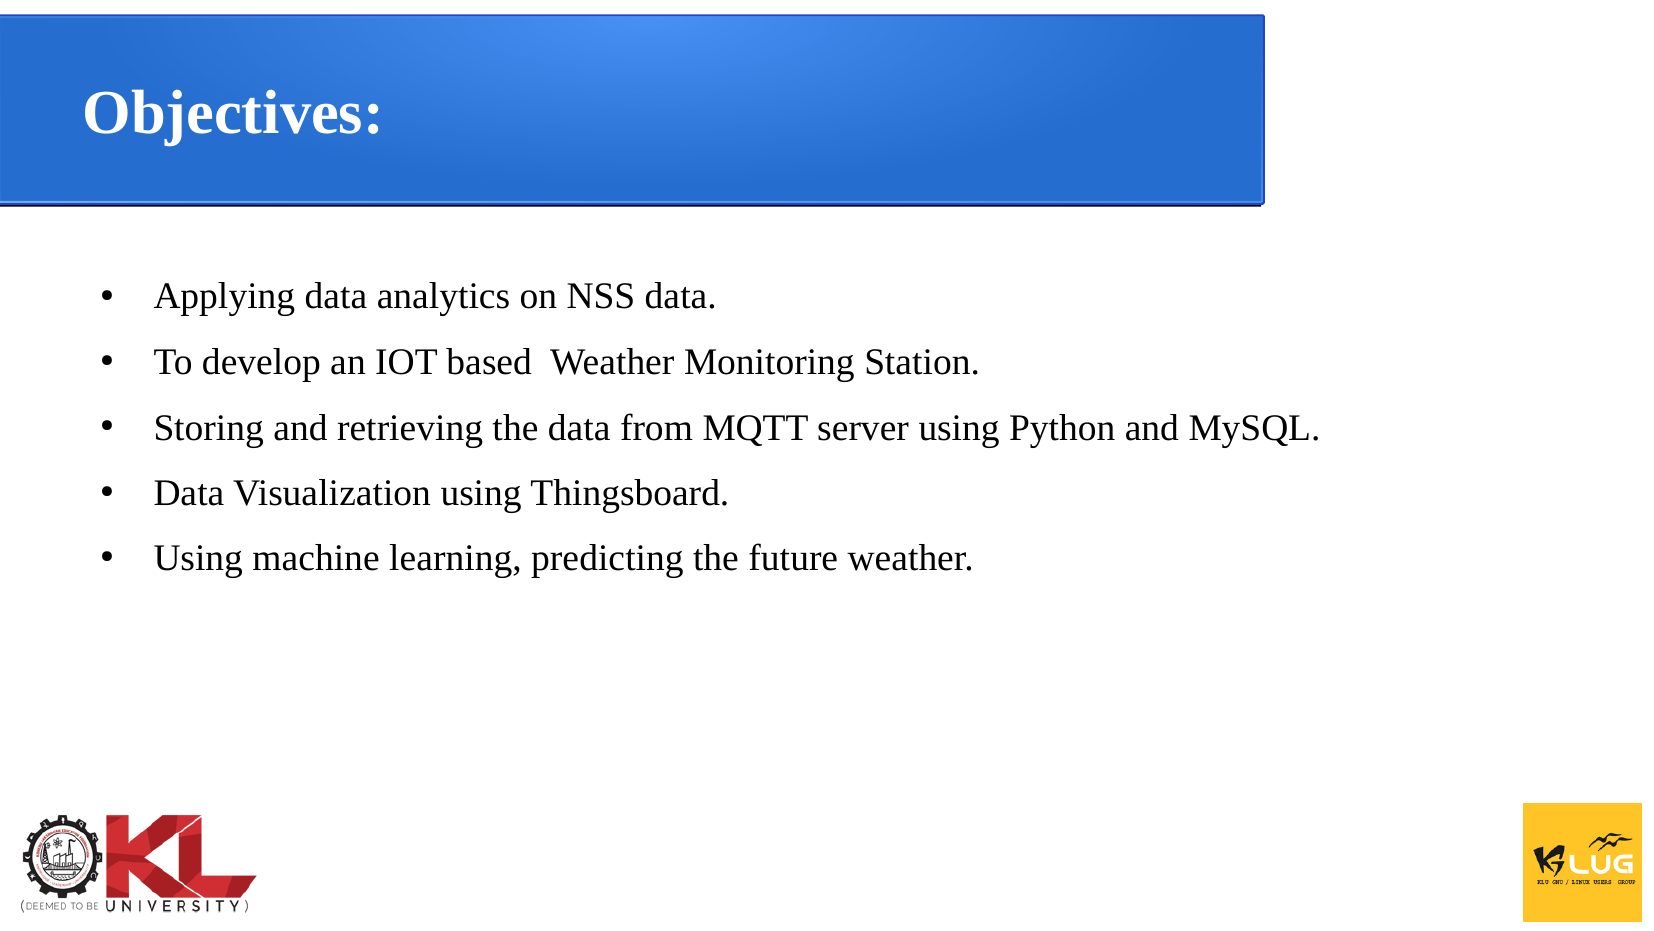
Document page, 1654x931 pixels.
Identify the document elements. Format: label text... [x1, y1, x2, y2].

list Applying data analytics on NSS data. To develop an IOT based Weather Monitoring Station. Storing and retrieving the data from MQTT server using Python and MySQL. Data Visualization using Thingsboard. Using machine learning, predicting the future weather. [82, 275, 1571, 815]
picture [10, 803, 260, 922]
title Objectives: [82, 35, 1235, 189]
picture [1523, 803, 1642, 922]
